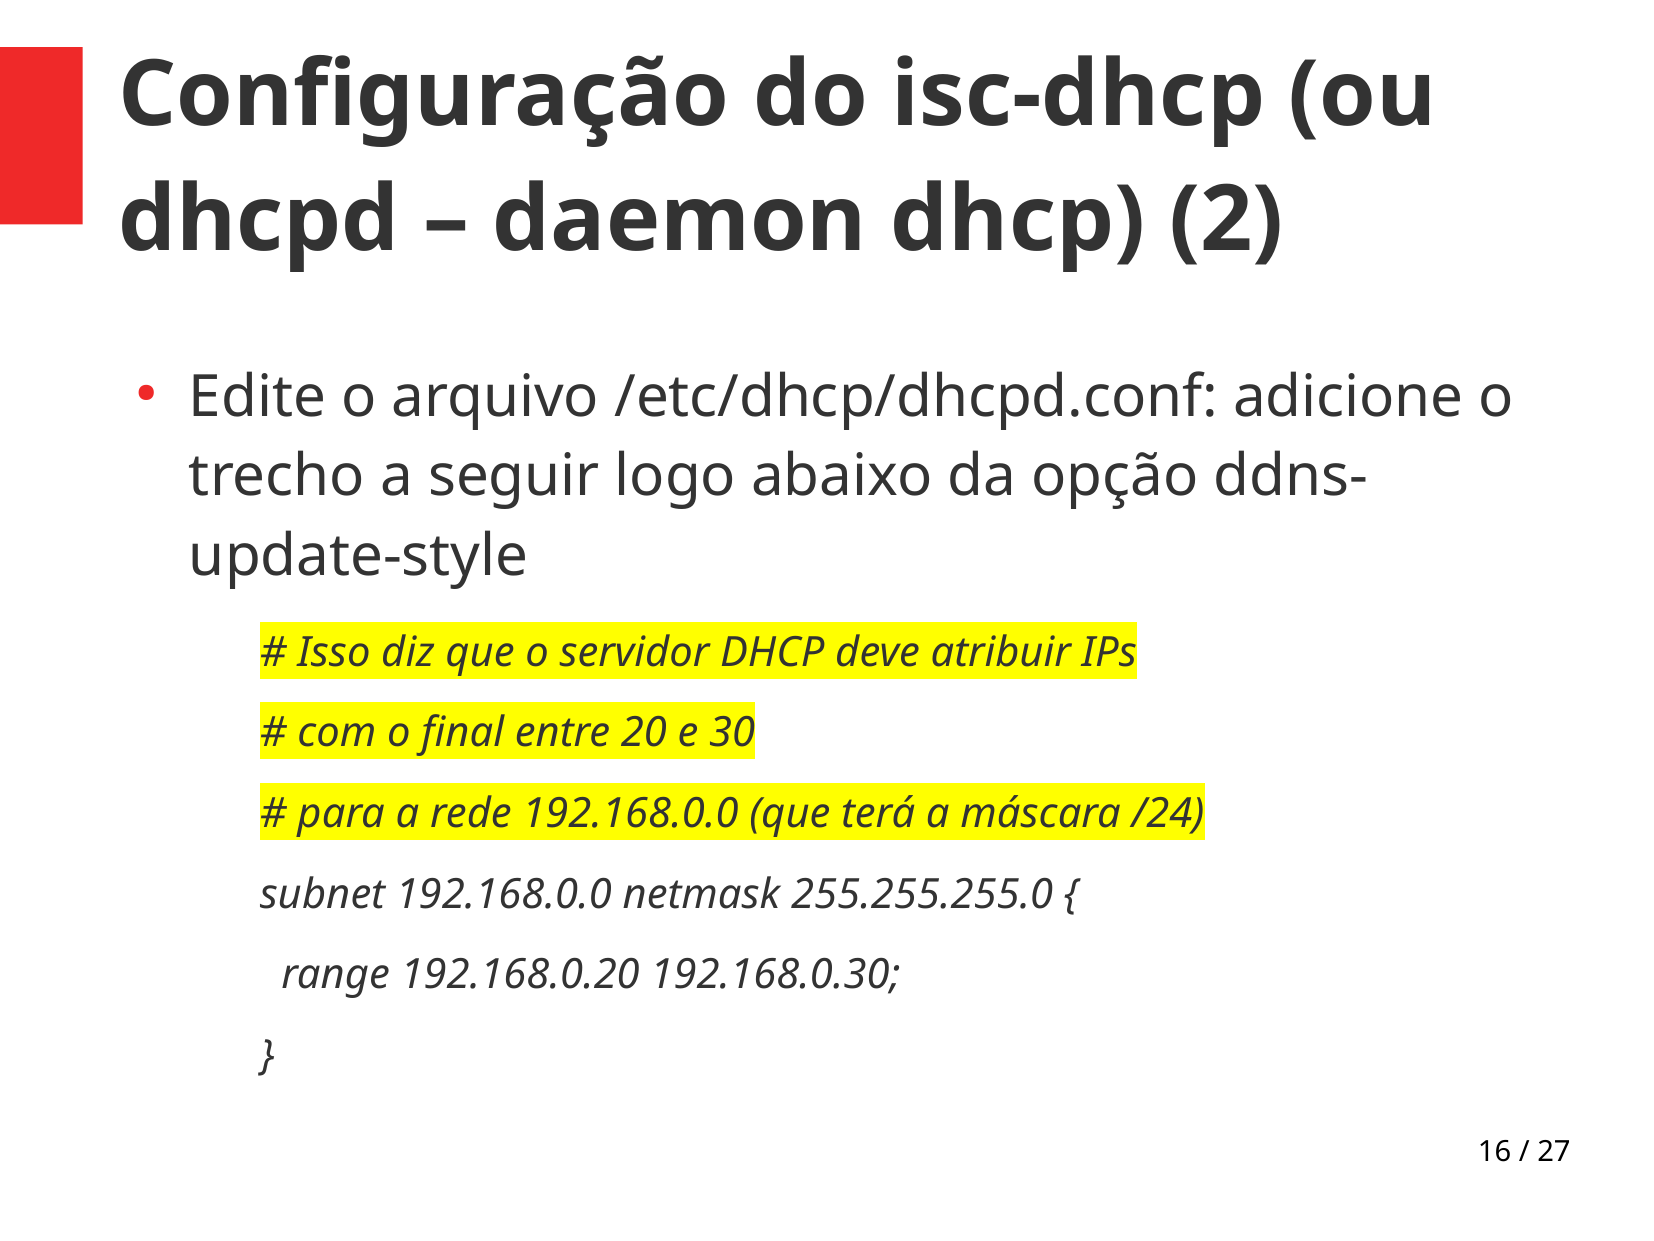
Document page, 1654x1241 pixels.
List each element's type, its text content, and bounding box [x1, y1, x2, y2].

title Configuração do isc-dhcp (ou dhcpd – daemon dhcp) (2) [118, 0, 1571, 314]
list Edite o arquivo /etc/dhcp/dhcpd.conf: adicione o trecho a seguir logo abaixo da opção ddns-update-style # Isso diz que o servidor DHCP deve atribuir IPs # com o final entre 20 e 30 # para a rede 192.168.0.0 (que terá a máscara /24) subnet 192.168.0.0 netmask 255.255.255.0 { range 192.168.0.20 192.168.0.30; } [118, 354, 1536, 1074]
